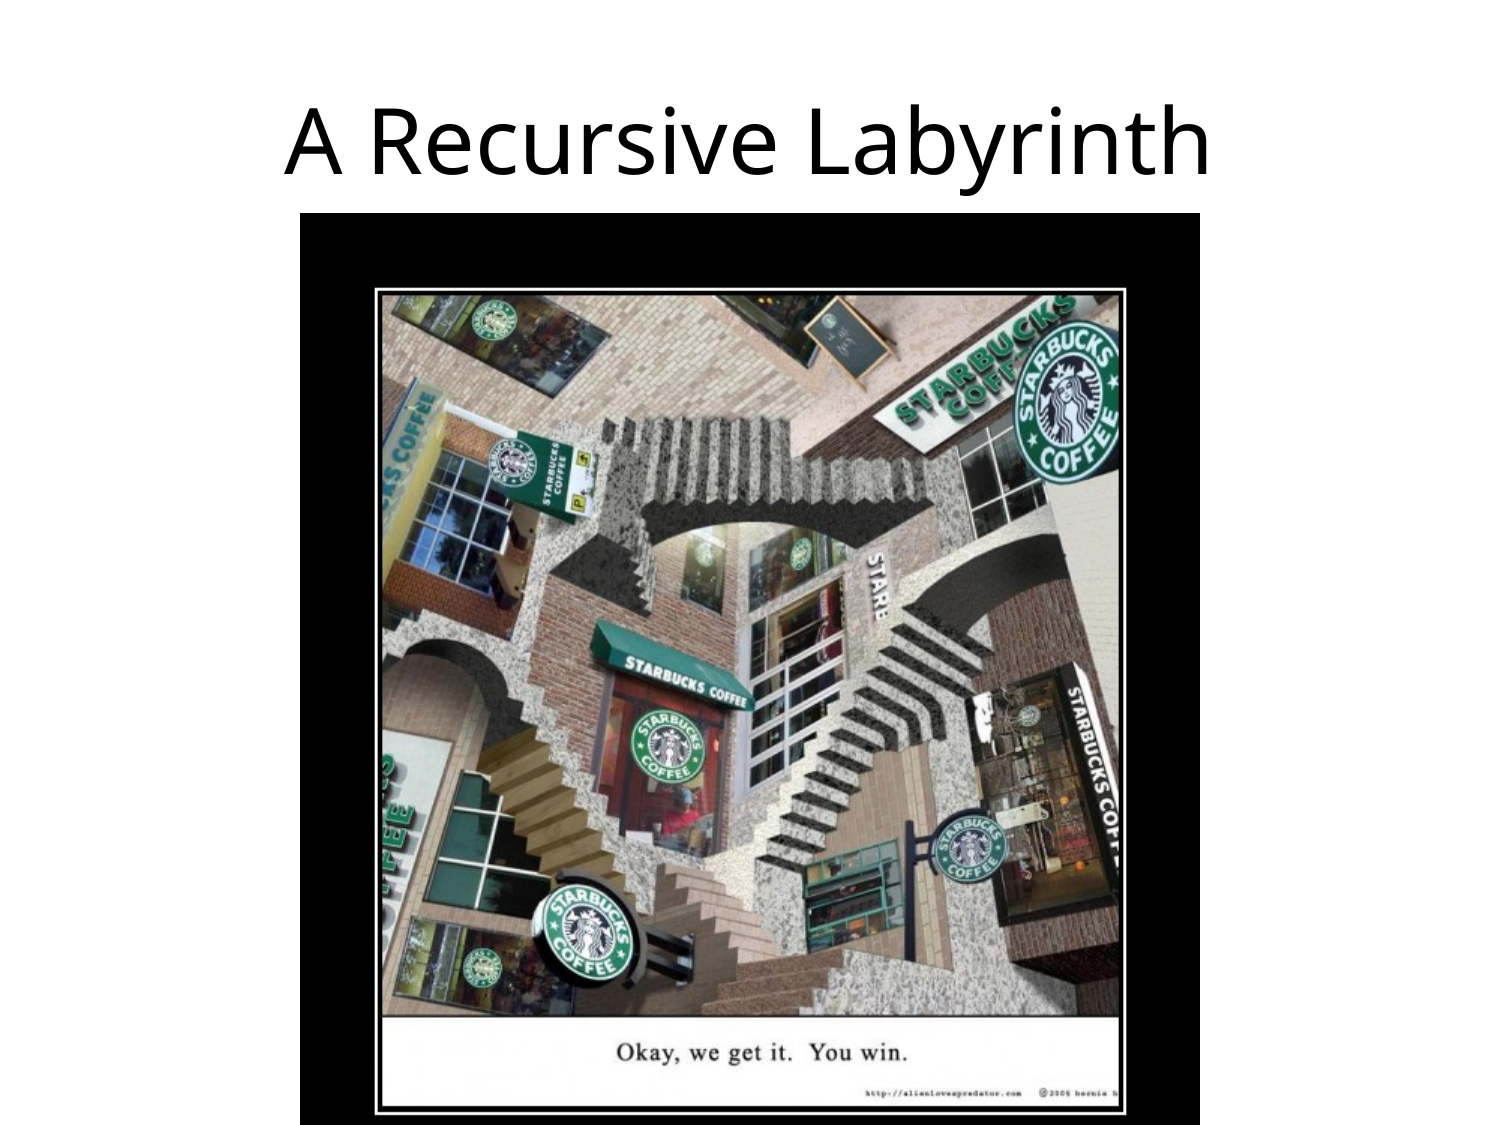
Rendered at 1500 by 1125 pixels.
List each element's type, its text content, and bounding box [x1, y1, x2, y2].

title A Recursive Labyrinth [24, 45, 1476, 233]
picture [300, 213, 1200, 1125]
